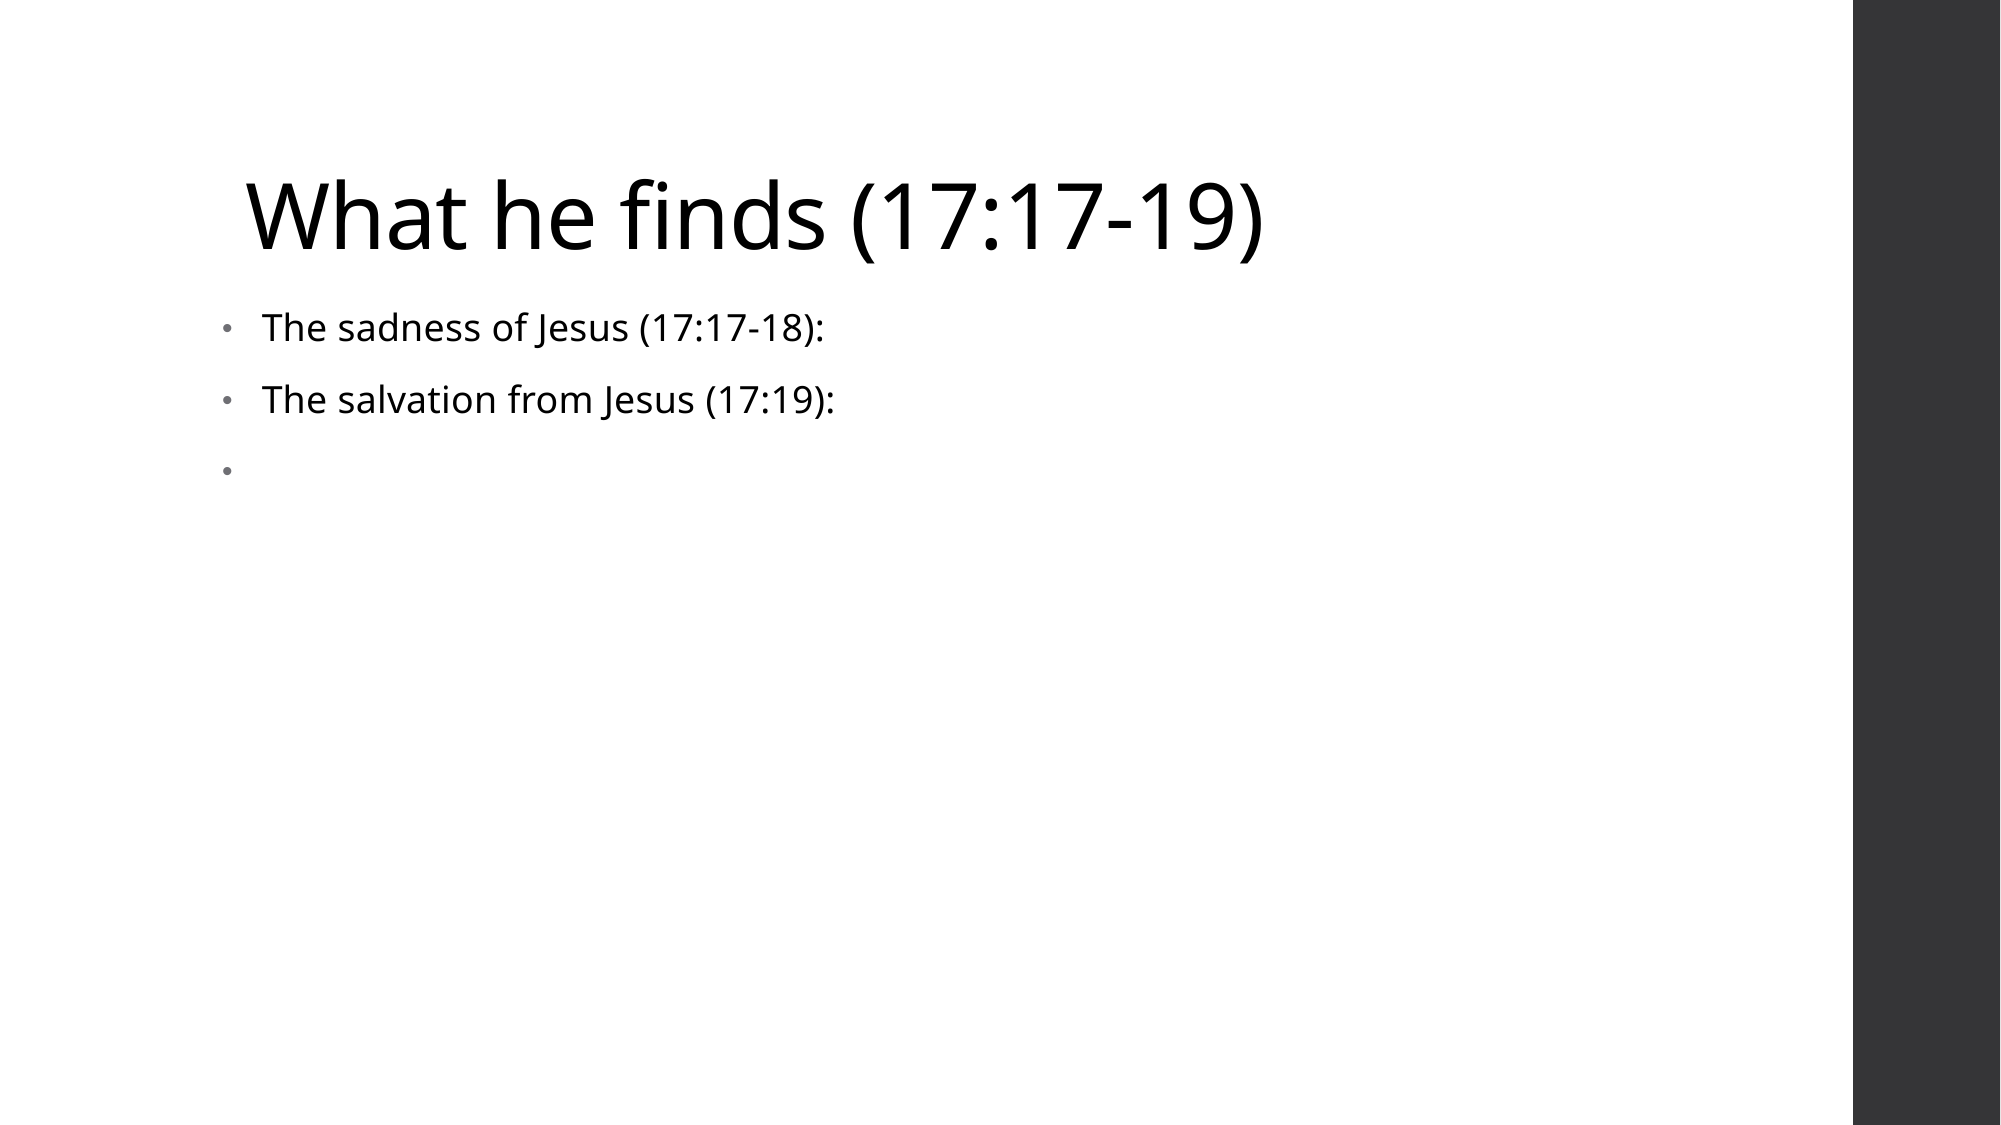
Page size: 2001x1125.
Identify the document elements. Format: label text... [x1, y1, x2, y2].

list The sadness of Jesus (17:17-18): The salvation from Jesus (17:19): [206, 299, 1617, 1014]
title What he finds (17:17-19) [206, 60, 1797, 278]
